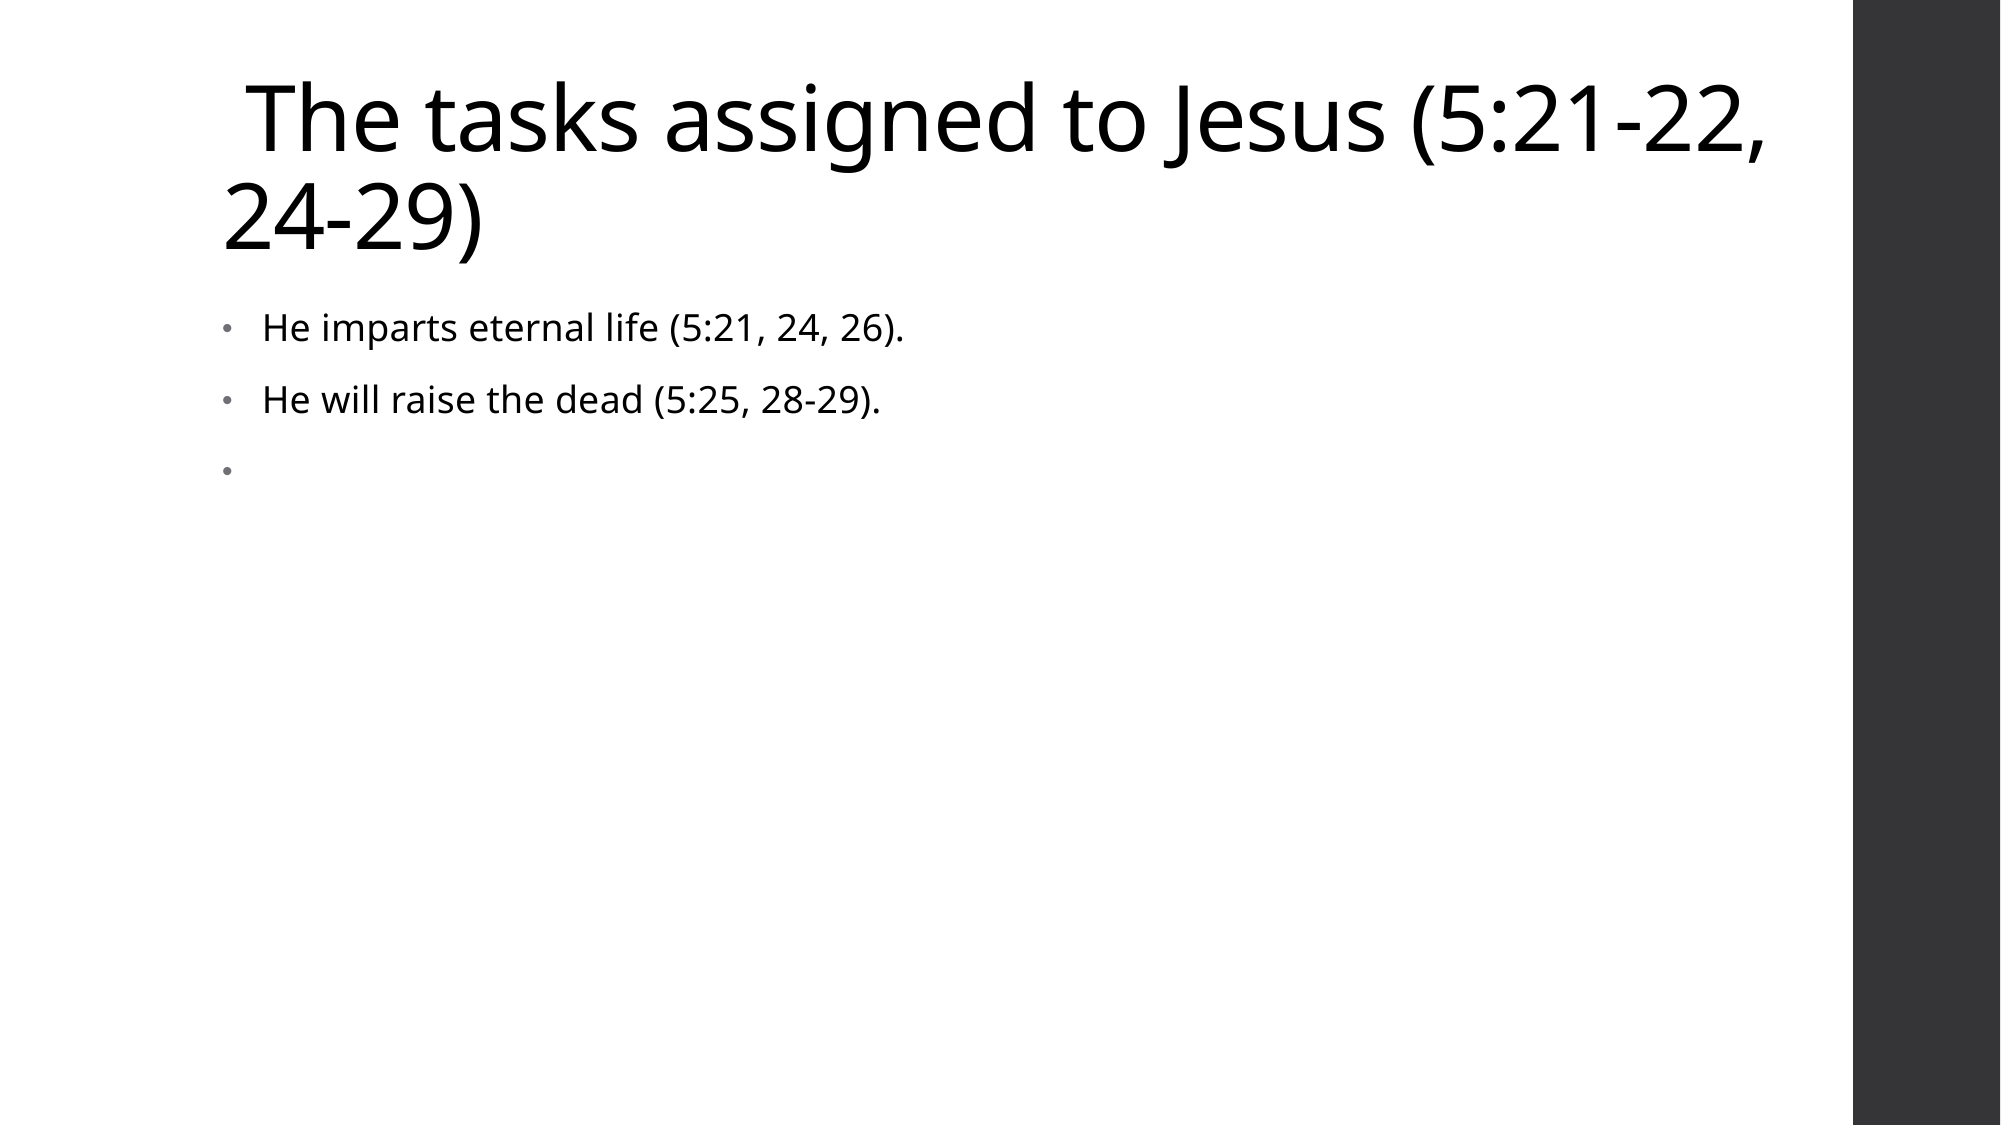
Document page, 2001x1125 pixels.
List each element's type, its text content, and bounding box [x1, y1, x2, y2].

title The tasks assigned to Jesus (5:21-22, 24-29) [206, 60, 1797, 278]
list He imparts eternal life (5:21, 24, 26). He will raise the dead (5:25, 28-29). [206, 299, 1617, 1014]
